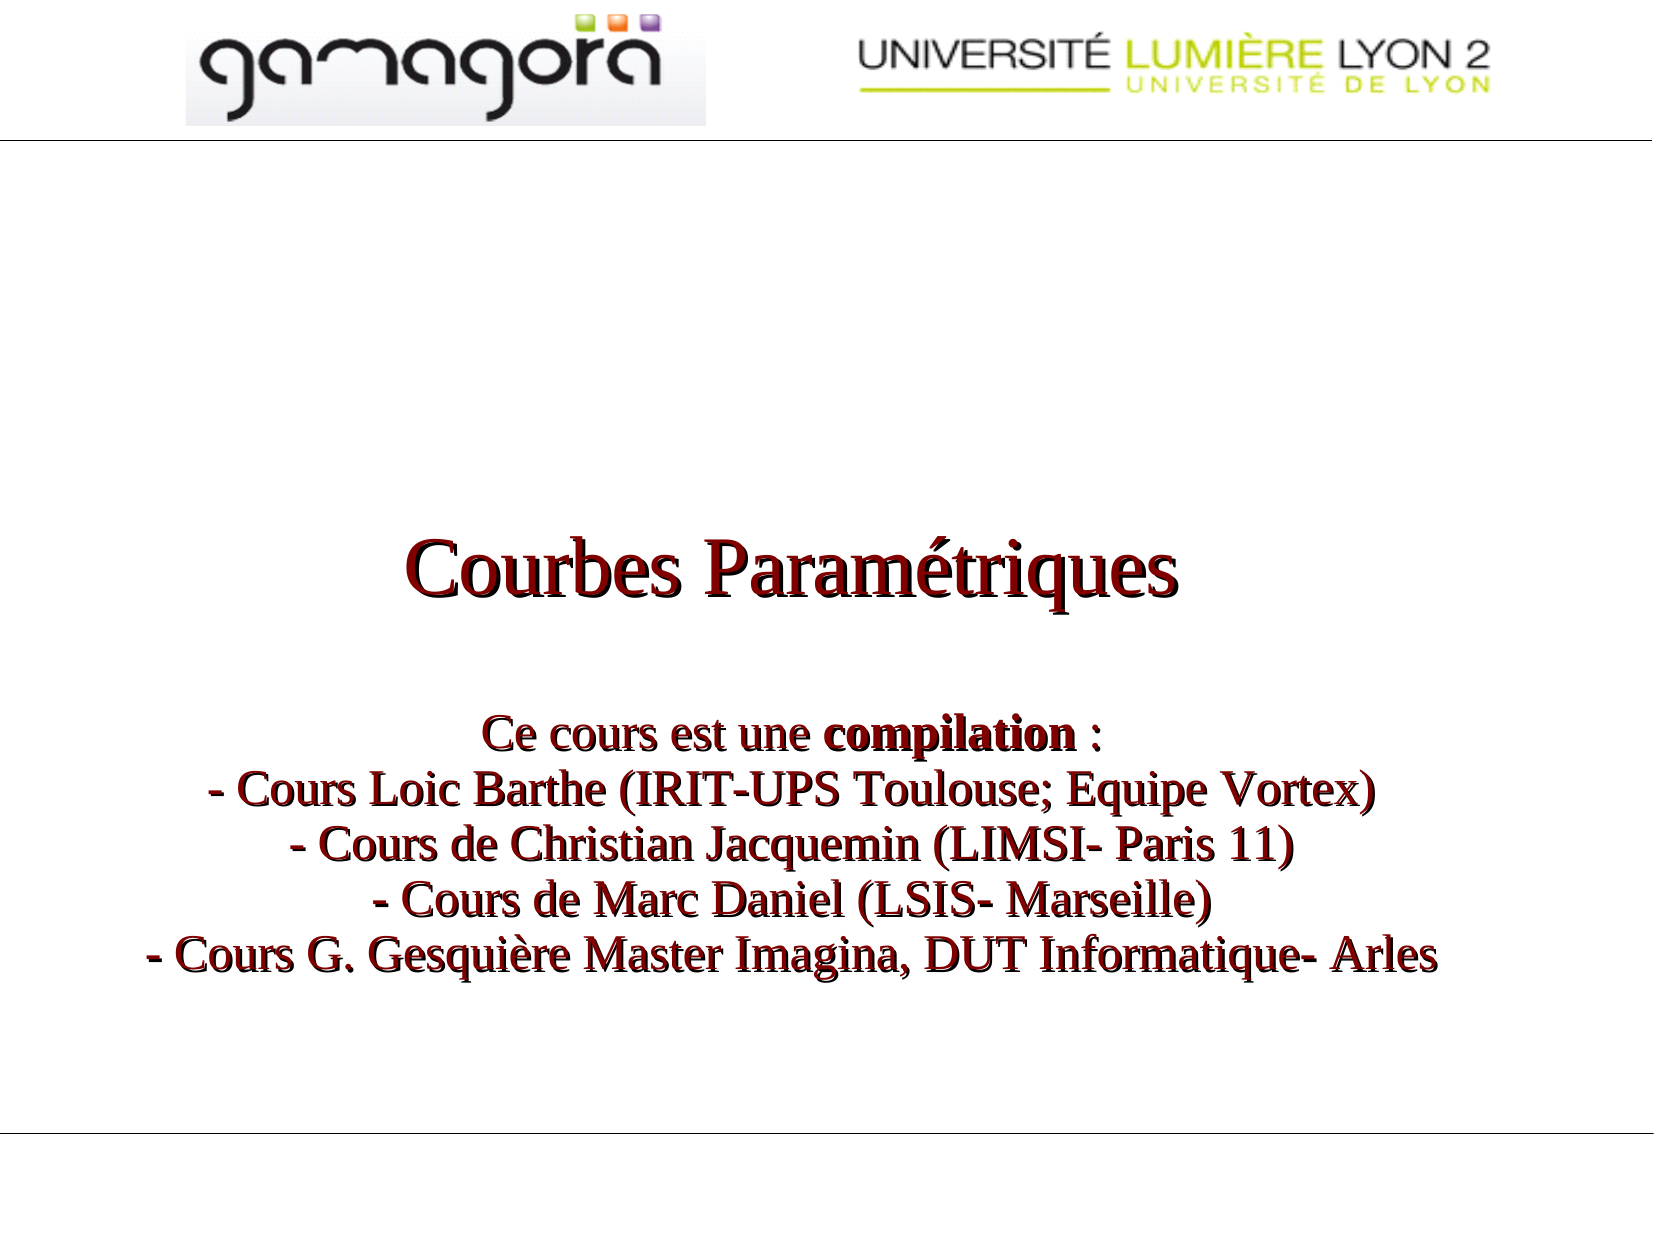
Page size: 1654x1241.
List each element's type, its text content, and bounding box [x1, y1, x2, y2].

picture [0, 1134, 1654, 1241]
title Courbes Paramétriques Ce cours est une compilation : - Cours Loic Barthe (IRIT-UPS Toulouse; Equipe Vortex) - Cours de Christian Jacquemin (LIMSI- Paris 11) - Cours de Marc Daniel (LSIS- Marseille) - Cours G. Gesquière Master Imagina, DUT Informatique- Arles [0, 424, 1619, 1076]
picture [0, 0, 1654, 1133]
